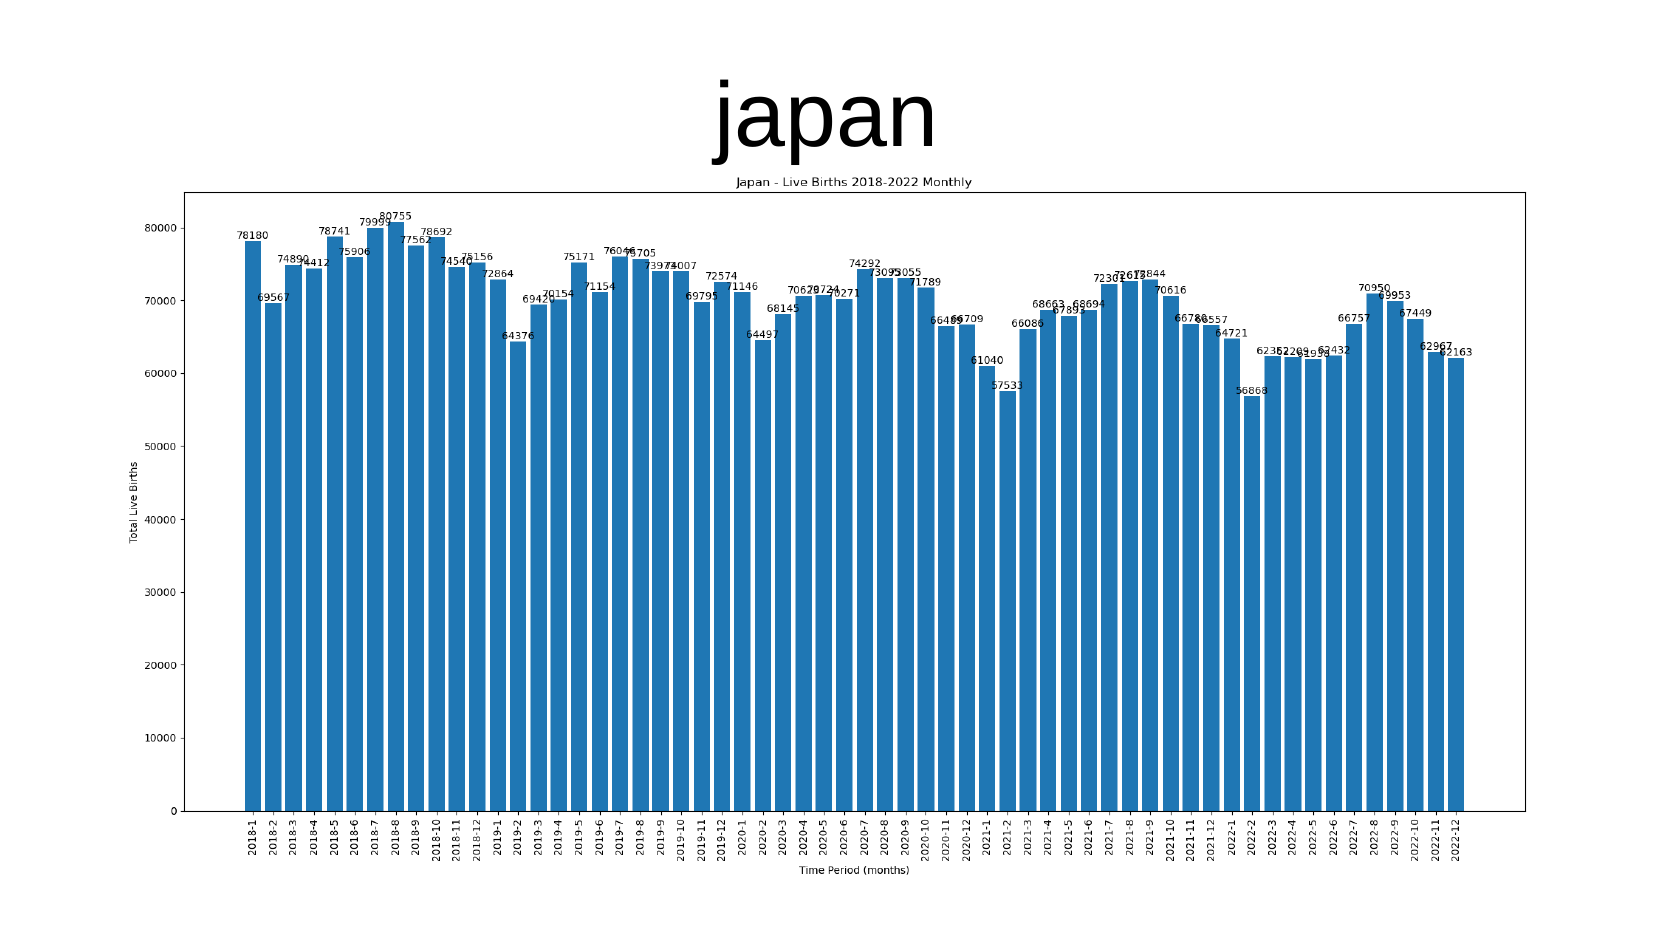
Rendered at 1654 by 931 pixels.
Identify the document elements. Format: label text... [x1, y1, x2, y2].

title japan [82, 37, 1571, 193]
picture [118, 166, 1536, 886]
